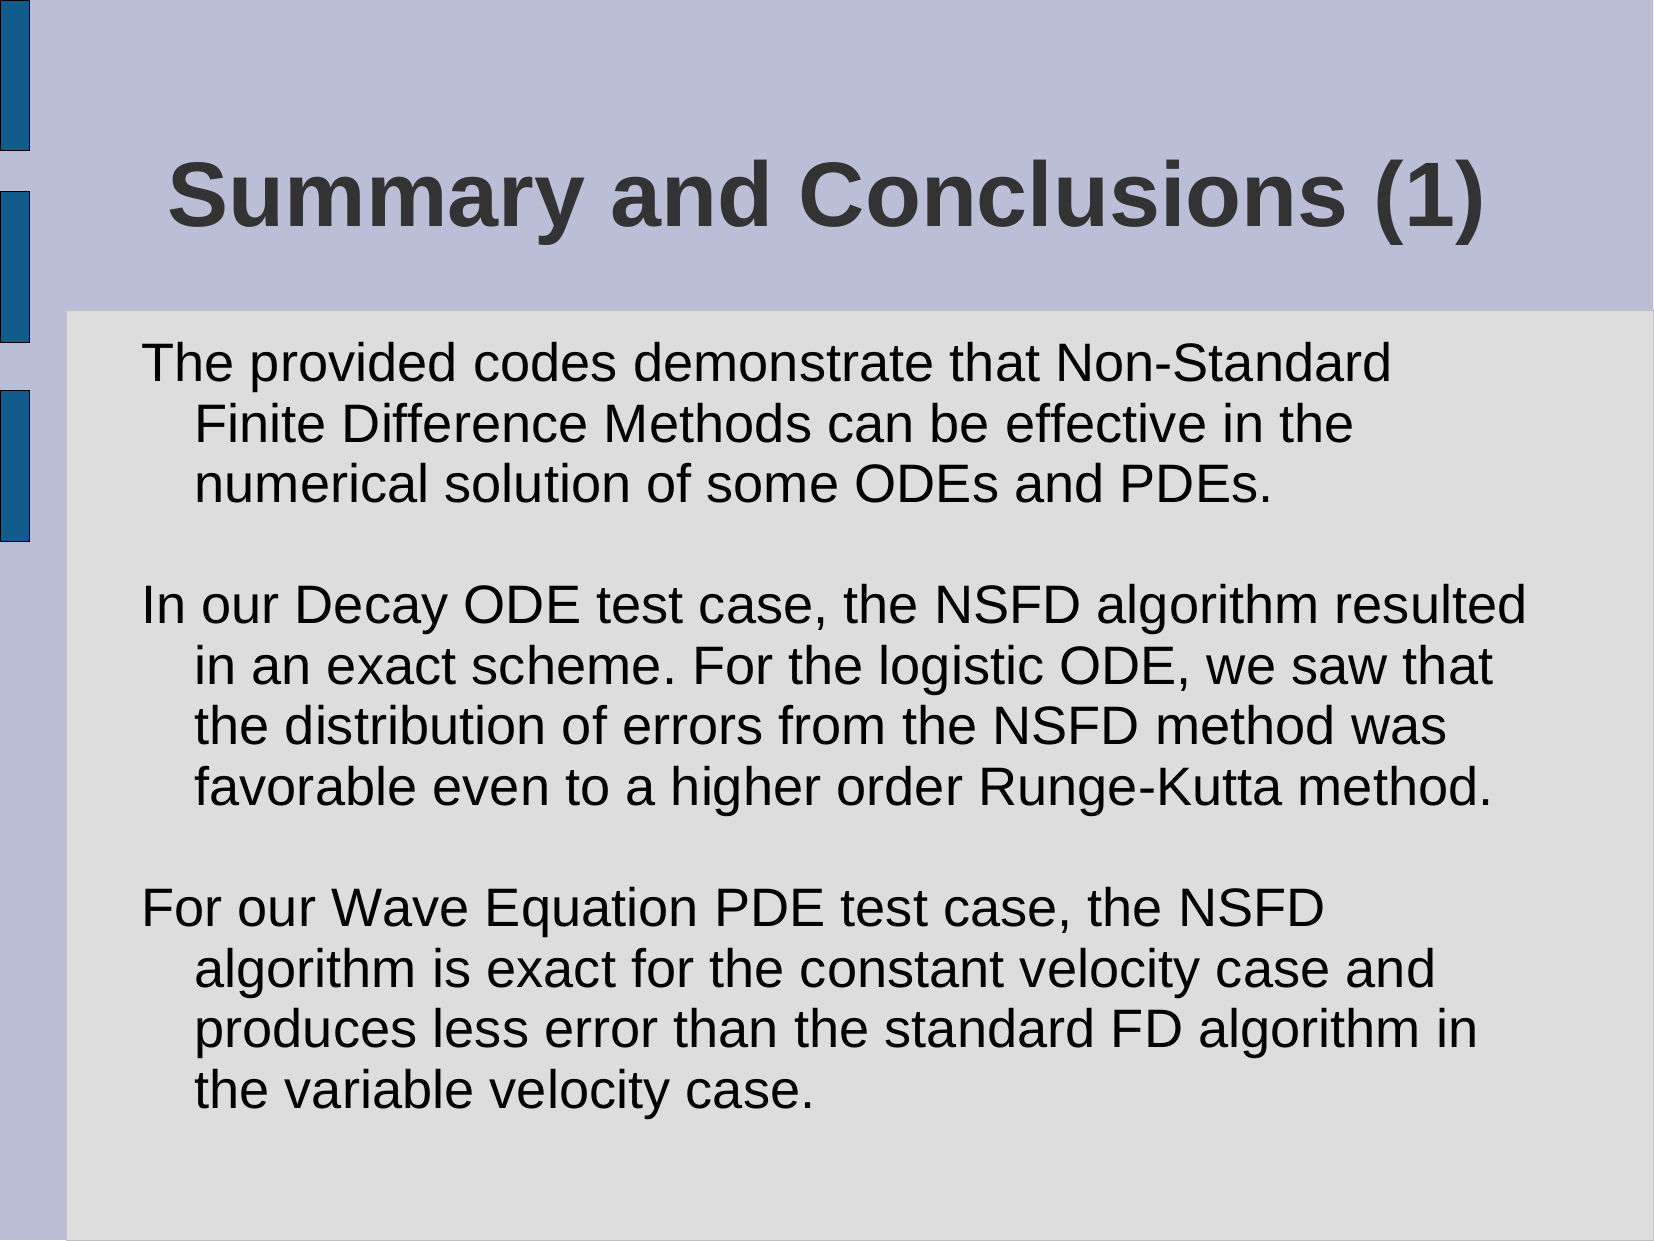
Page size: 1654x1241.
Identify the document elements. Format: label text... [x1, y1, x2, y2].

title Summary and Conclusions (1) [121, 91, 1534, 299]
list The provided codes demonstrate that Non-Standard Finite Difference Methods can be effective in the numerical solution of some ODEs and PDEs. In our Decay ODE test case, the NSFD algorithm resulted in an exact scheme. For the logistic ODE, we saw that the distribution of errors from the NSFD method was favorable even to a higher order Runge-Kutta method. For our Wave Equation PDE test case, the NSFD algorithm is exact for the constant velocity case and produces less error than the standard FD algorithm in the variable velocity case. [123, 332, 1536, 1238]
